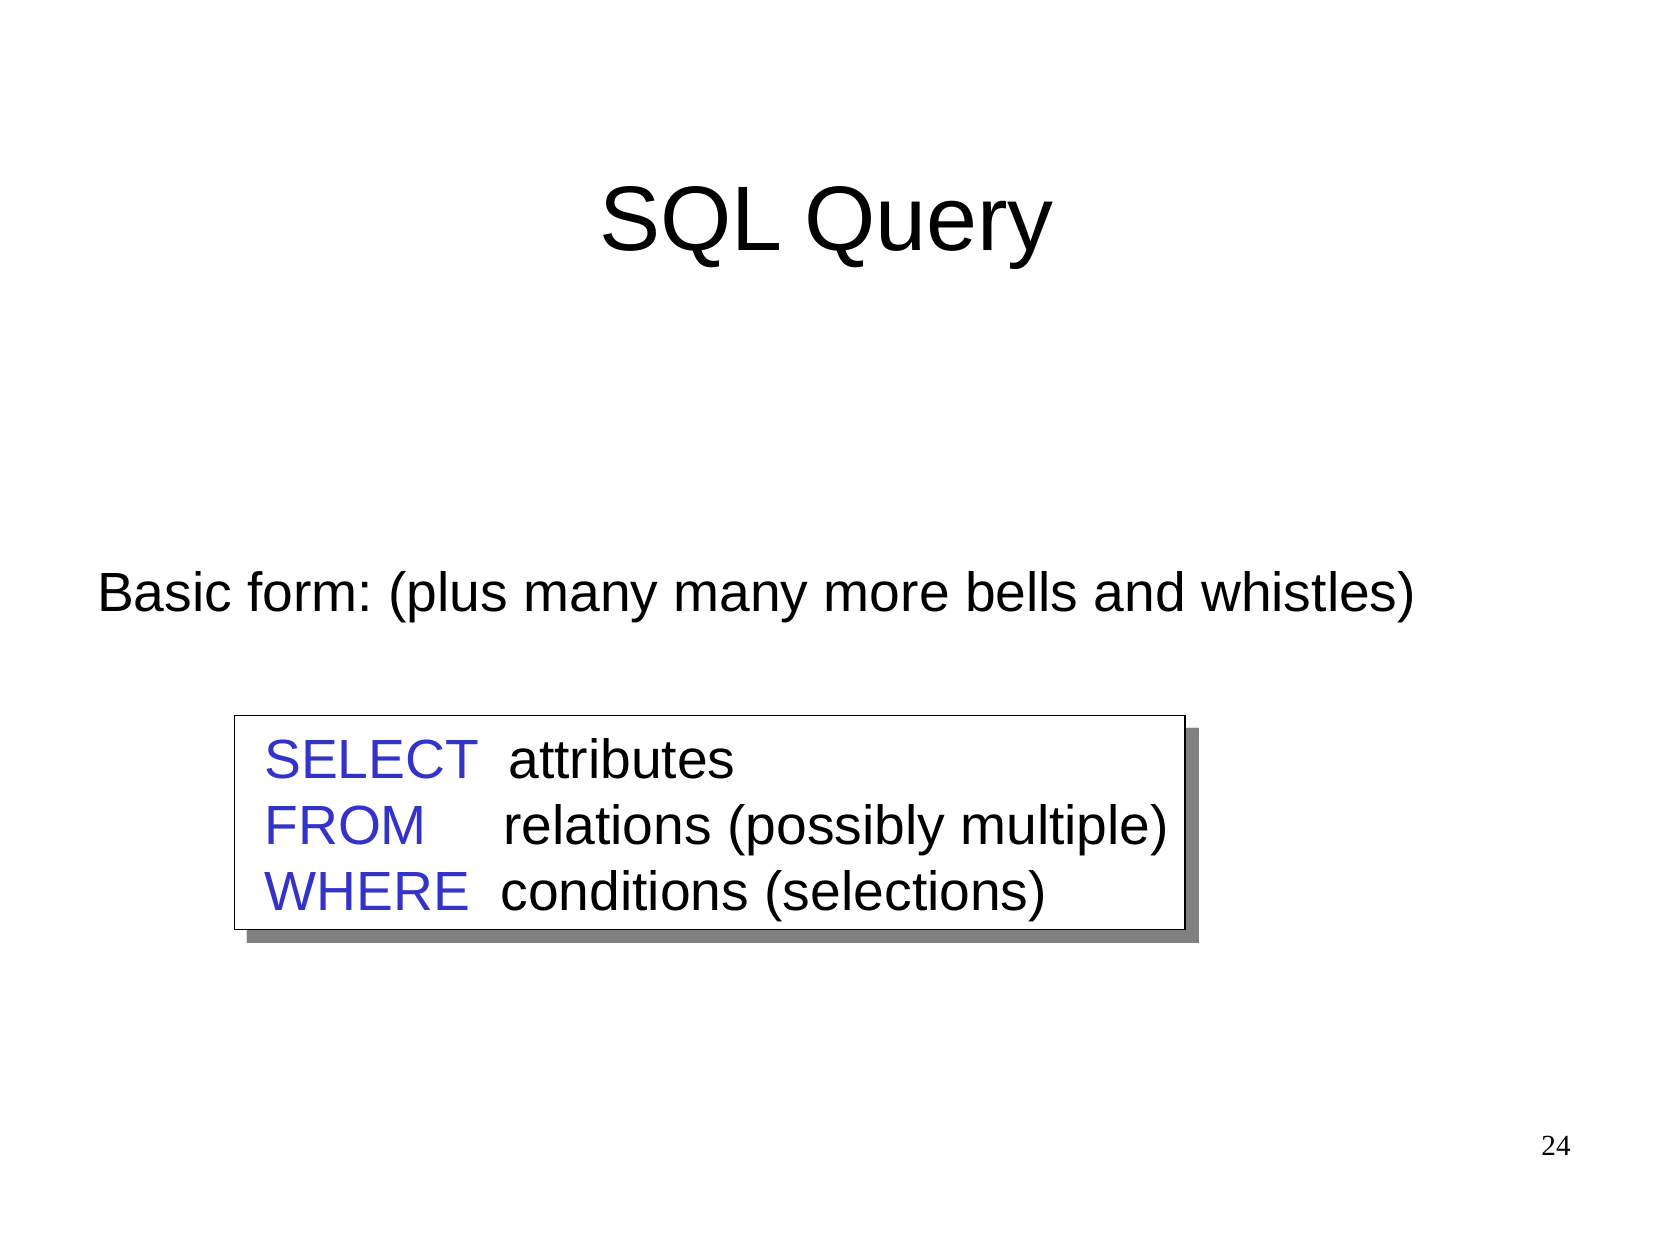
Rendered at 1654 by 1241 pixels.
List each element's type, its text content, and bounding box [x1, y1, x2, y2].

text_box SELECT attributes FROM relations (possibly multiple) WHERE conditions (selections) [234, 715, 1186, 930]
title SQL Query [124, 110, 1530, 317]
text_box Basic form: (plus many many more bells and whistles) [82, 482, 1434, 829]
